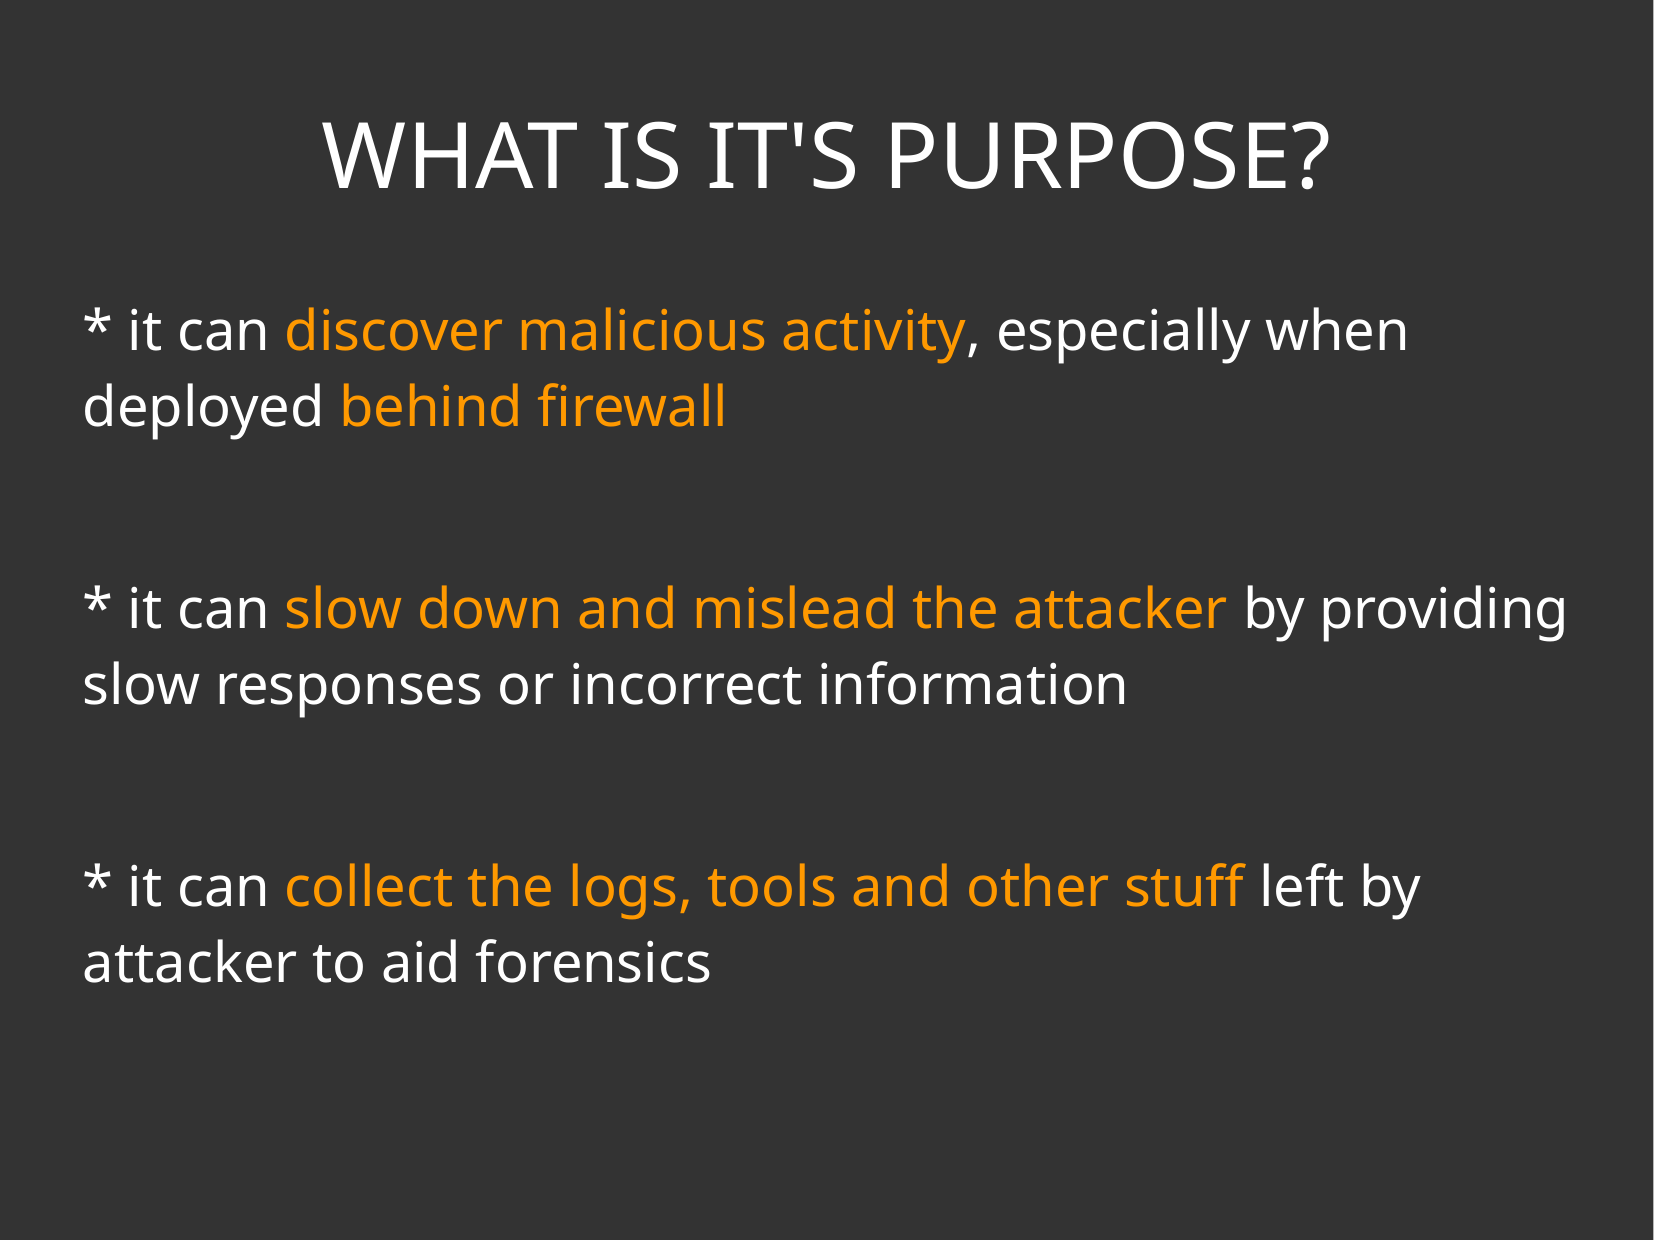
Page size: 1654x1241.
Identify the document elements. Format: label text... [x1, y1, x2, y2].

title WHAT IS IT'S PURPOSE? [82, 49, 1571, 257]
list * it can discover malicious activity, especially when deployed behind firewall * it can slow down and mislead the attacker by providing slow responses or incorrect information * it can collect the logs, tools and other stuff left by attacker to aid forensics [82, 290, 1571, 1010]
